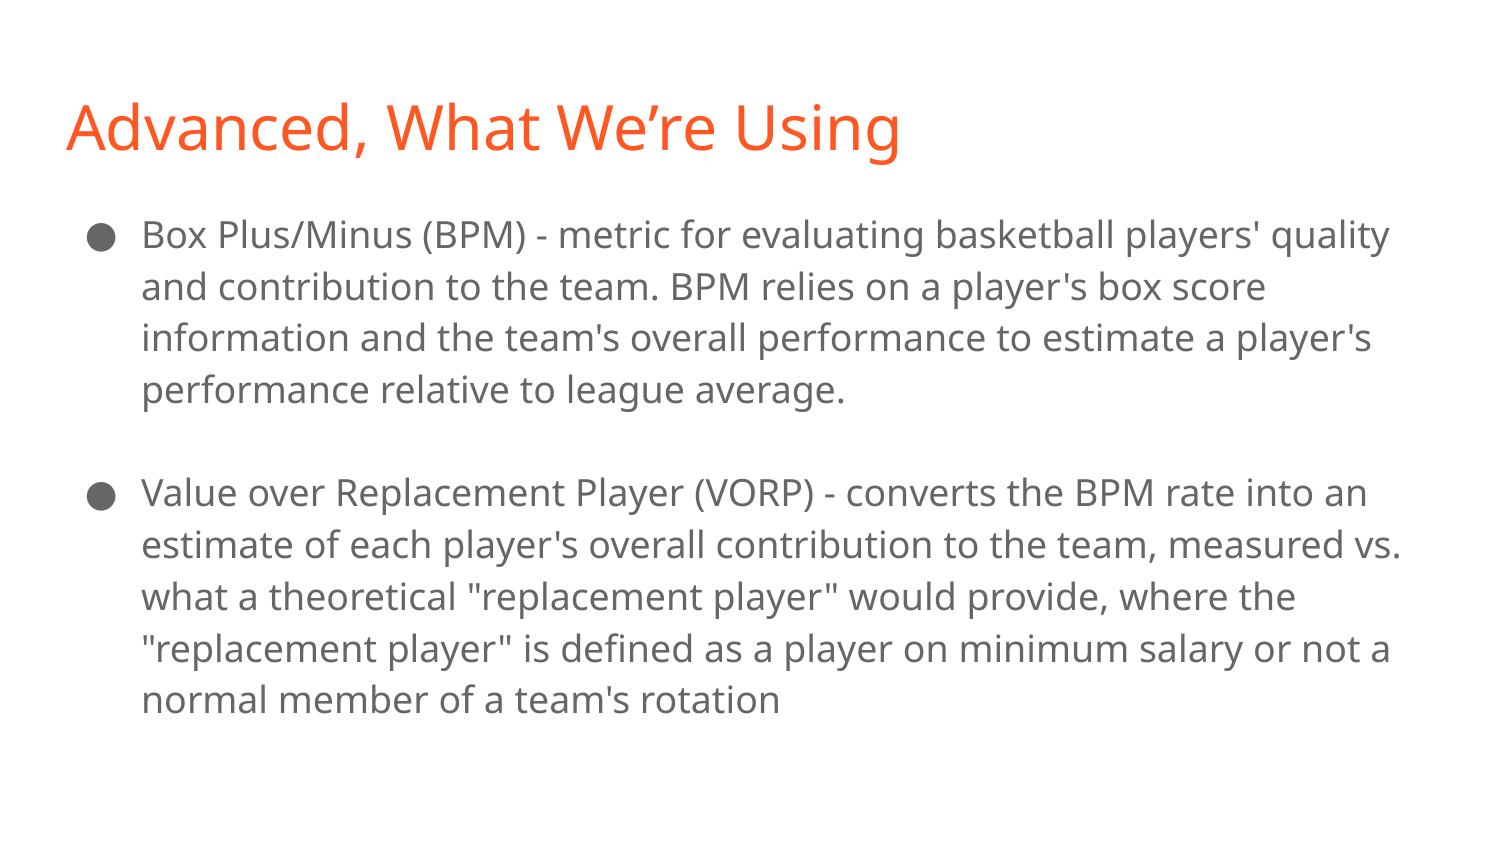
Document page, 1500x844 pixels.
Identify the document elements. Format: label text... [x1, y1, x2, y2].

title Advanced, What We’re Using [51, 72, 1449, 167]
list Box Plus/Minus (BPM) - metric for evaluating basketball players' quality and contribution to the team. BPM relies on a player's box score information and the team's overall performance to estimate a player's performance relative to league average. Value over Replacement Player (VORP) - converts the BPM rate into an estimate of each player's overall contribution to the team, measured vs. what a theoretical "replacement player" would provide, where the "replacement player" is defined as a player on minimum salary or not a normal member of a team's rotation [51, 189, 1449, 750]
